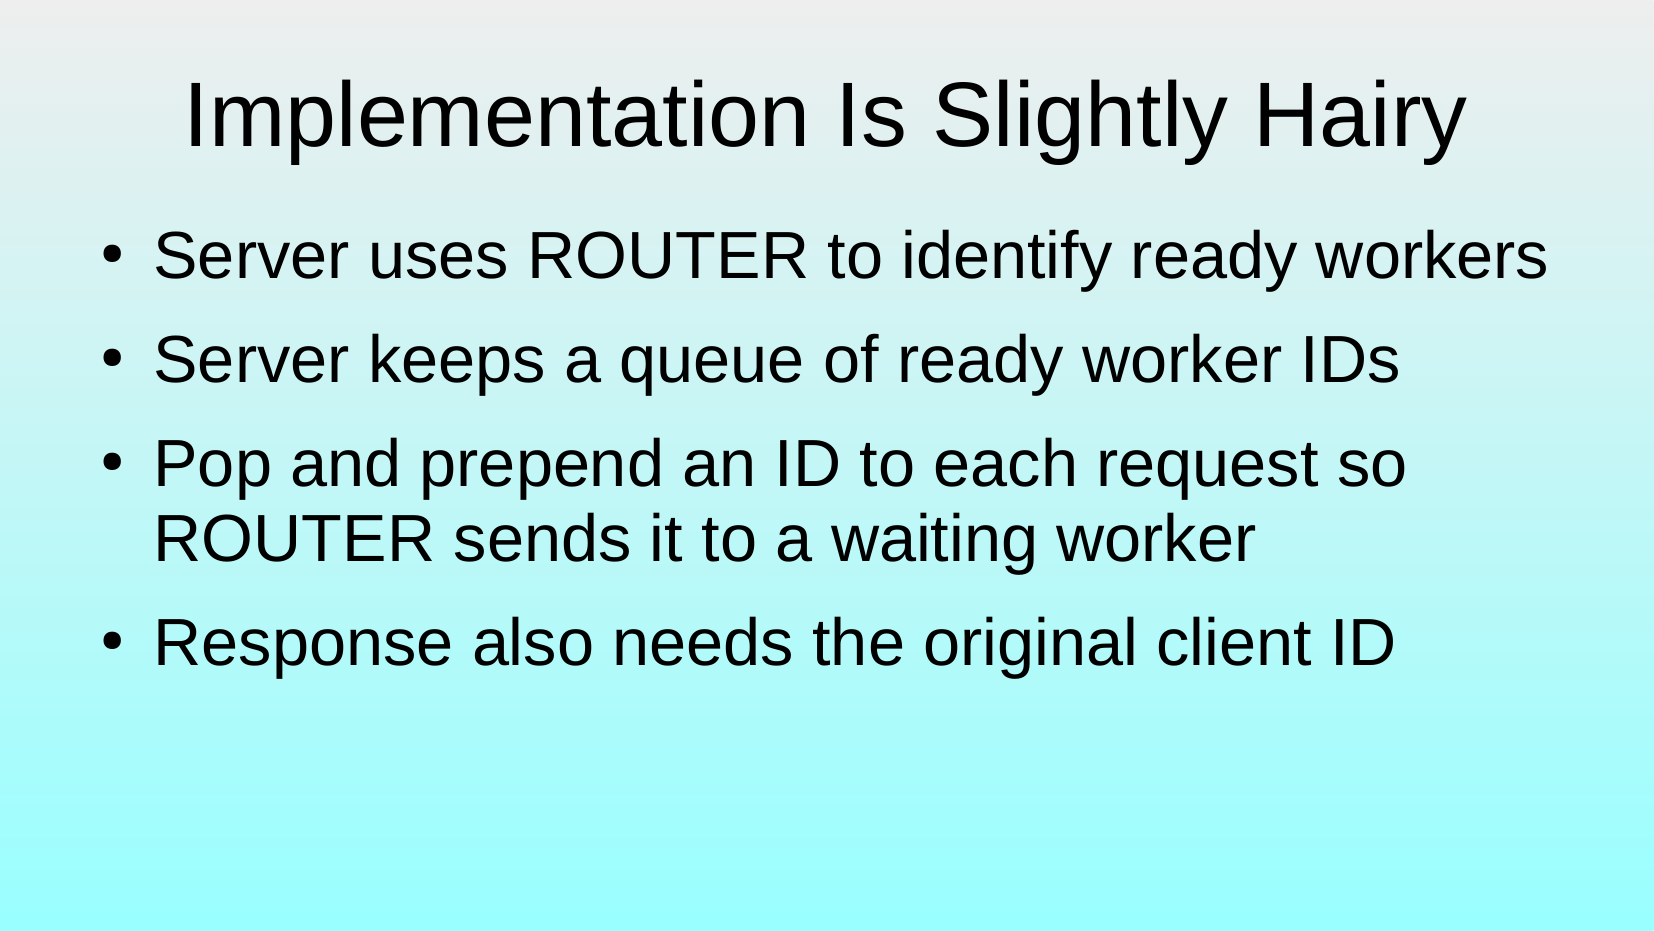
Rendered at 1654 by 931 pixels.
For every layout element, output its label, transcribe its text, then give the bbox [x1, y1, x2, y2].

list Server uses ROUTER to identify ready workers Server keeps a queue of ready worker IDs Pop and prepend an ID to each request so ROUTER sends it to a waiting worker Response also needs the original client ID [82, 217, 1571, 758]
title Implementation Is Slightly Hairy [82, 37, 1571, 193]
